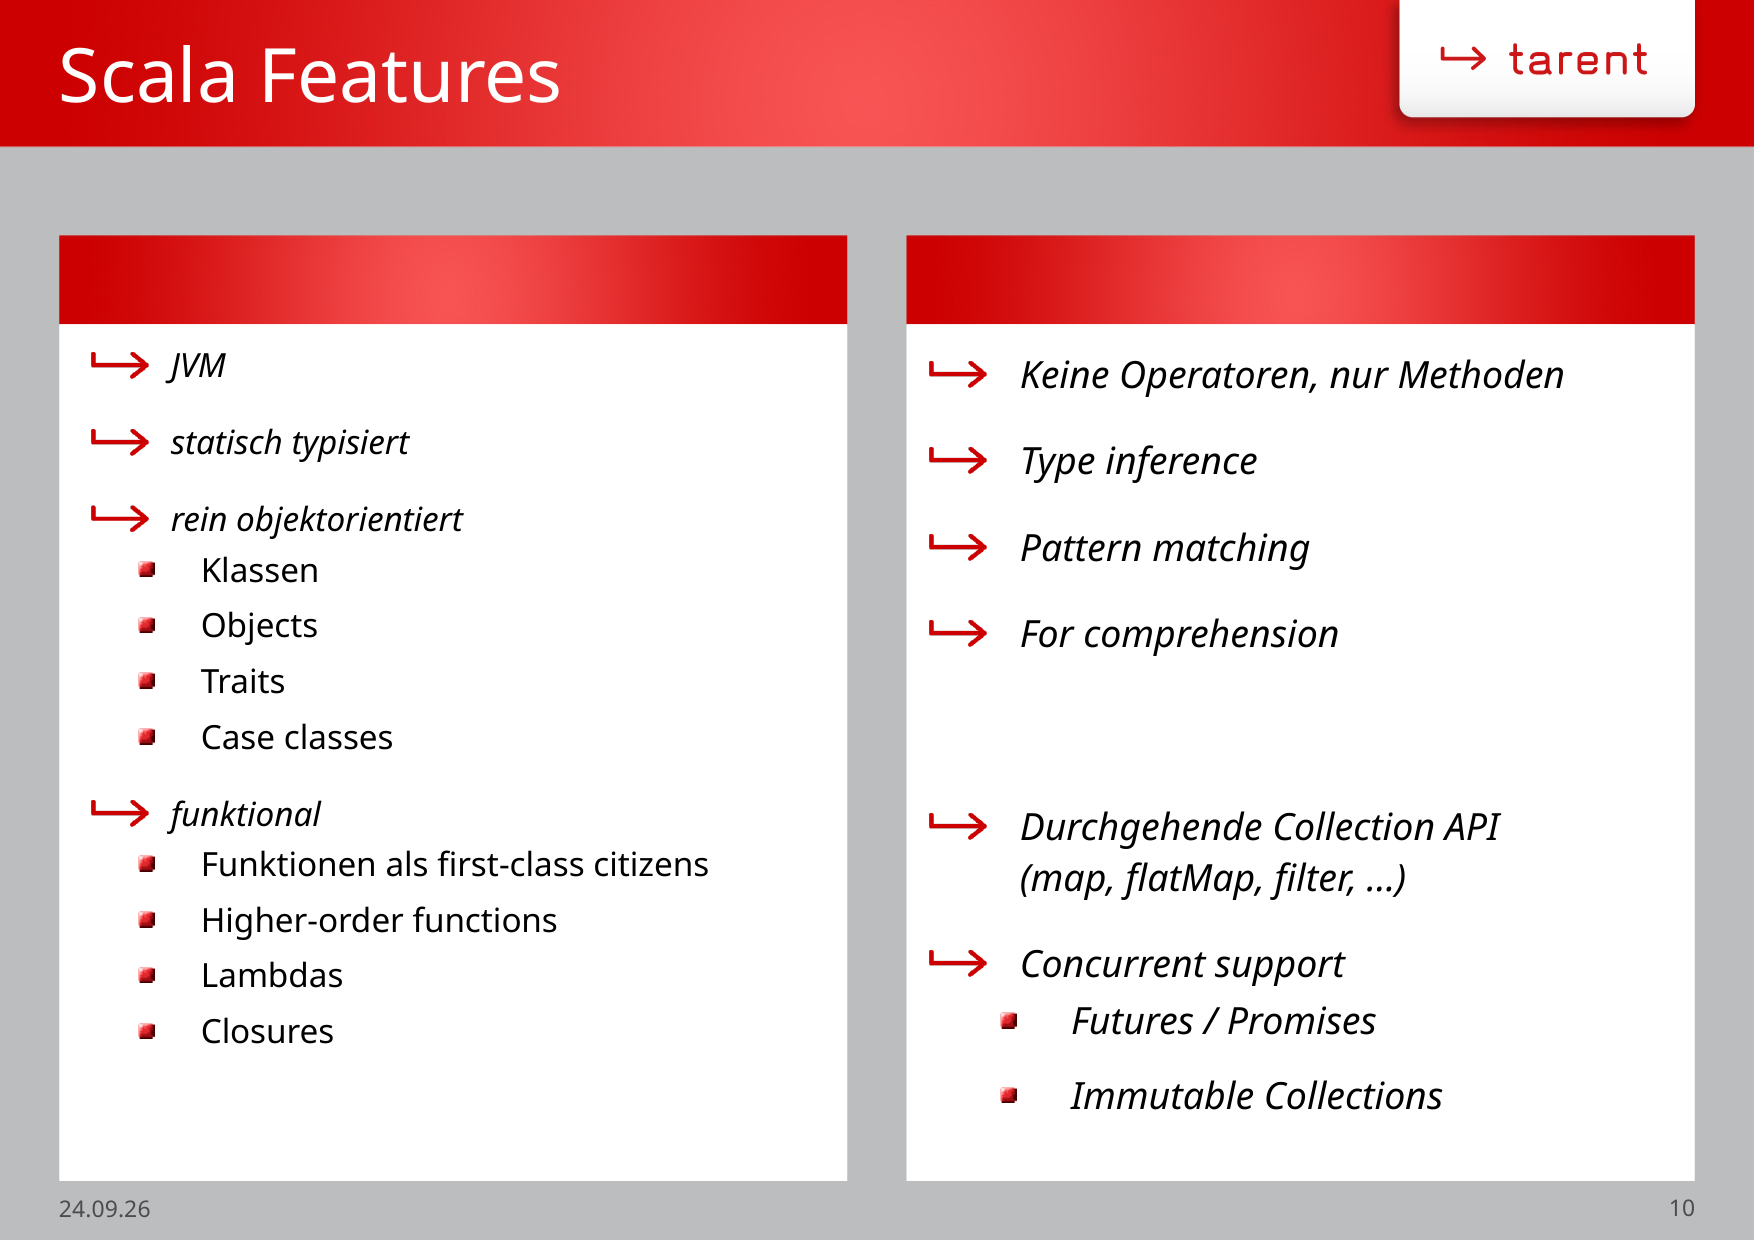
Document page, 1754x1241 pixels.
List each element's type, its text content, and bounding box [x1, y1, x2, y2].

list Keine Operatoren, nur Methoden Type inference Pattern matching For comprehension Durchgehende Collection API (map, flatMap, filter, …) Concurrent support Futures / Promises Immutable Collections [894, 348, 1690, 1188]
list JVM statisch typisiert rein objektorientiert Klassen Objects Traits Case classes funktional Funktionen als first-class citizens Higher-order functions Lambdas Closures [58, 342, 855, 1062]
picture [0, 0, 1754, 1240]
title Scala Features [58, 0, 1638, 177]
